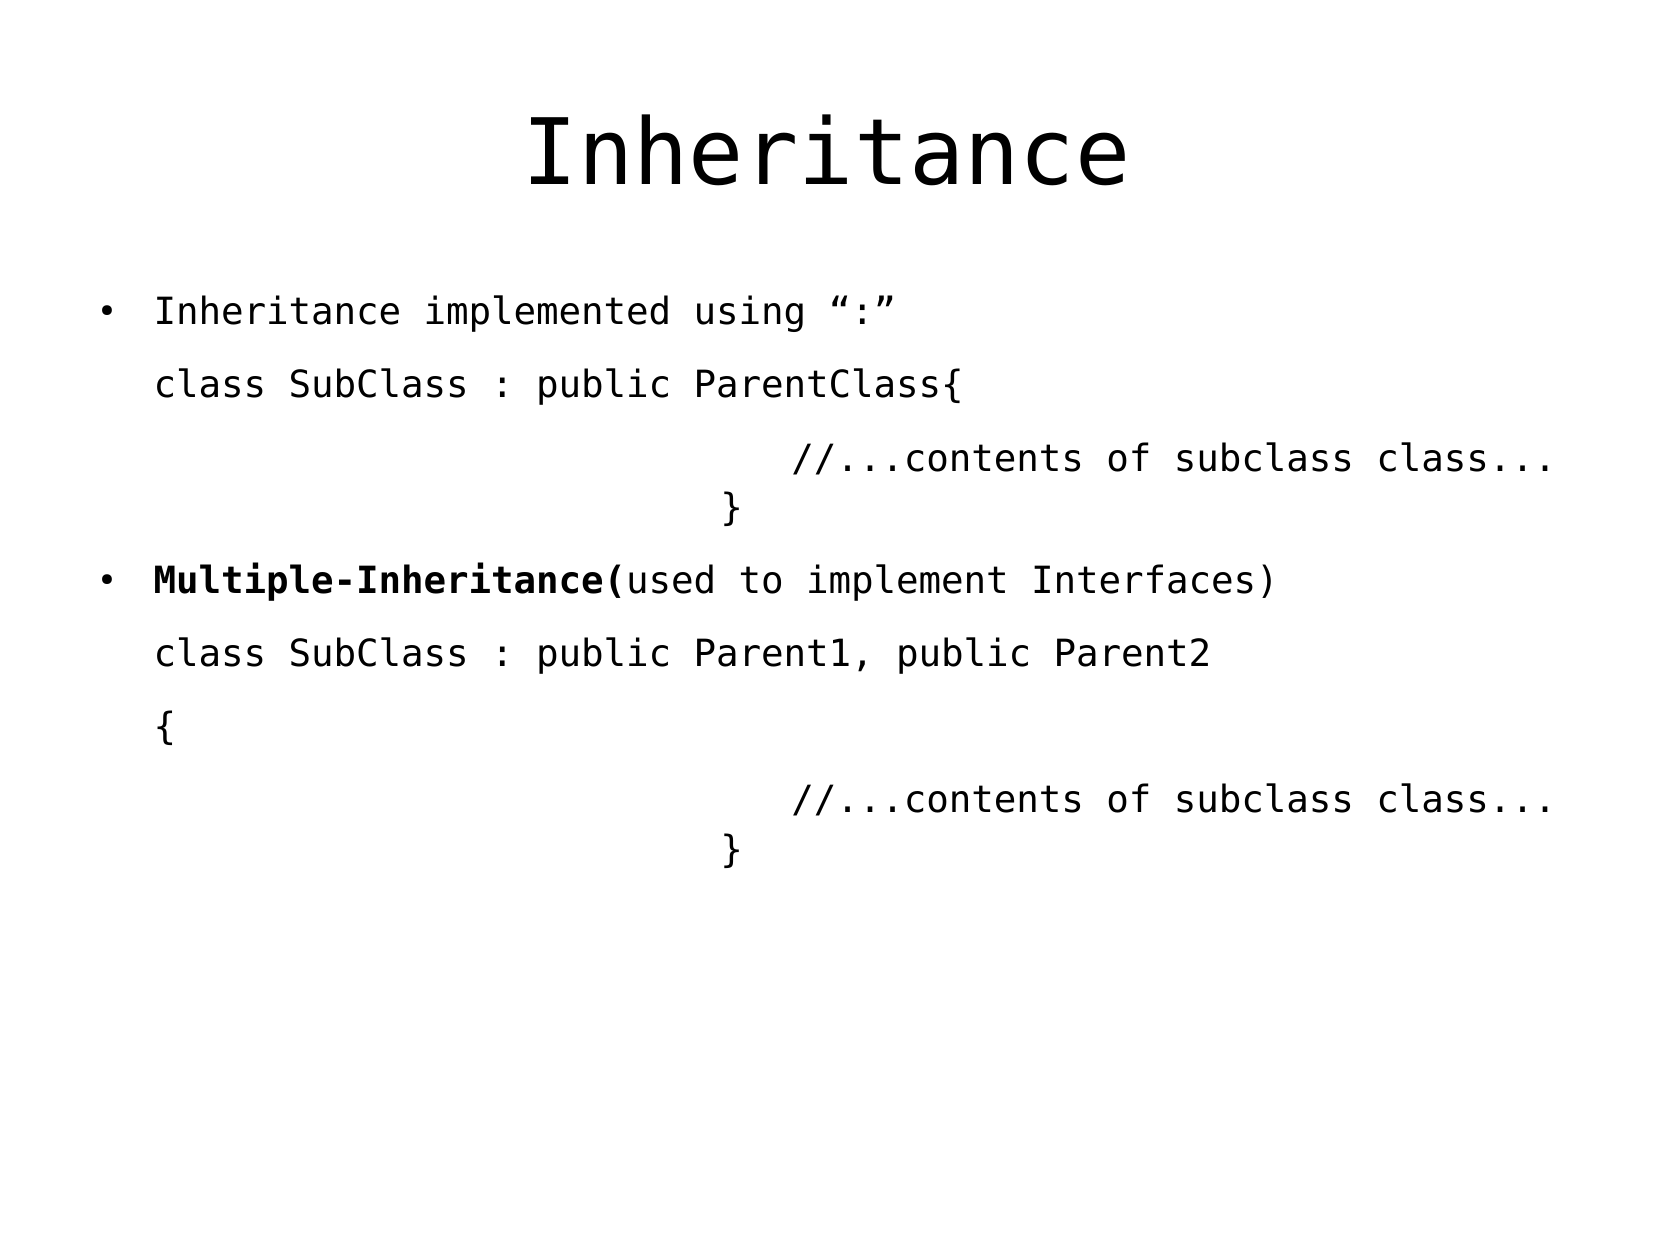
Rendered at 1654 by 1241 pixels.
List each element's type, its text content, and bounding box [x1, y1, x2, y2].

list Inheritance implemented using “:” class SubClass : public ParentClass{ //...contents of subclass class... } Multiple-Inheritance(used to implement Interfaces) class SubClass : public Parent1, public Parent2 { //...contents of subclass class... } [82, 290, 1571, 1010]
title Inheritance [82, 49, 1571, 257]
